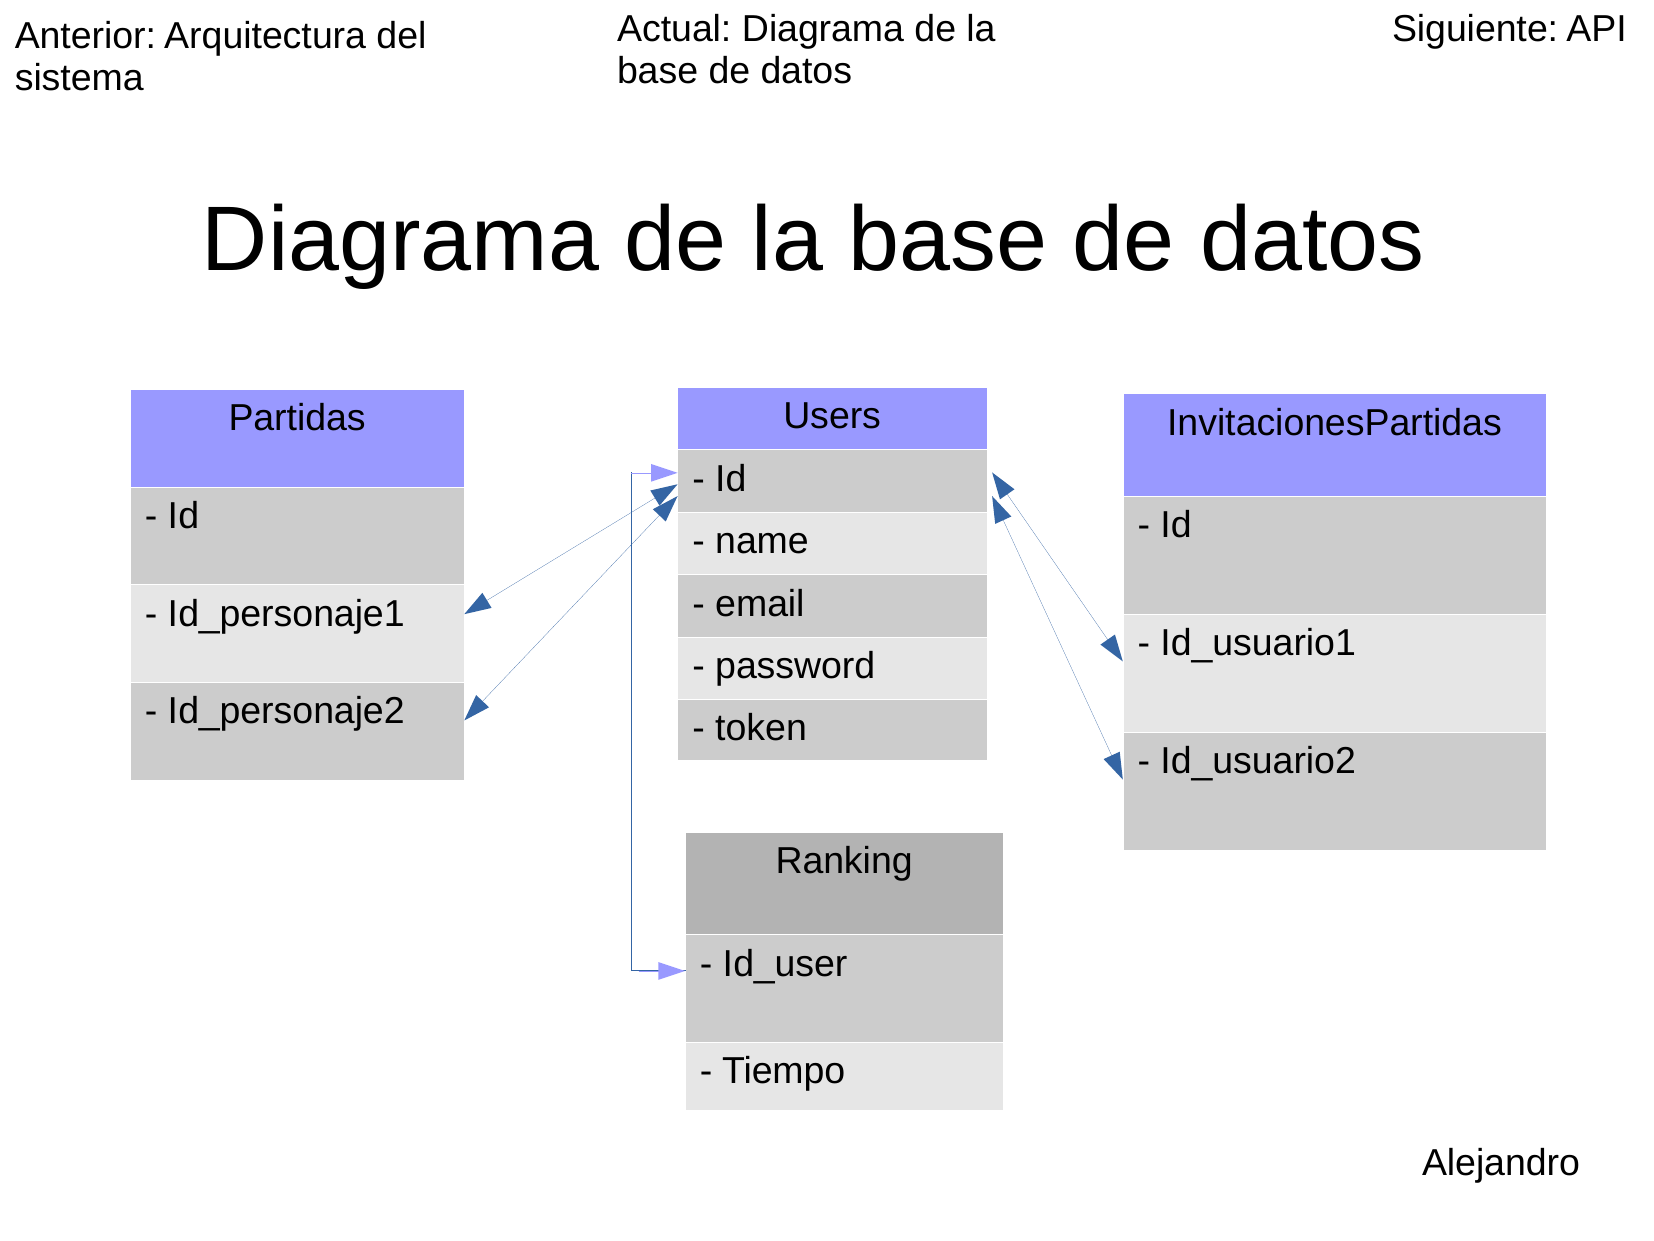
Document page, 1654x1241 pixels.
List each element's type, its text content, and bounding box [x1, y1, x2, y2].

table_cell - Tiempo [686, 1043, 1003, 1110]
table_cell - Id_usuario2 [1124, 733, 1546, 850]
text_box Actual: Diagrama de la base de datos [602, 0, 1063, 99]
table_header InvitacionesPartidas [1124, 394, 1546, 496]
table_cell - email [678, 575, 987, 637]
text_box Anterior: Arquitectura del sistema [0, 6, 461, 106]
table_cell - Id [678, 450, 987, 512]
table_cell - Id [1124, 497, 1546, 614]
table_cell - Id_personaje2 [131, 683, 464, 780]
table_cell - Id_usuario1 [1124, 615, 1546, 732]
text_box Alejandro [1346, 1133, 1595, 1191]
table_header Partidas [131, 390, 464, 487]
table_header Users [678, 388, 987, 449]
title Diagrama de la base de datos [82, 135, 1571, 343]
table_cell - Id [131, 488, 464, 584]
table_header Ranking [686, 833, 1003, 934]
table_cell - token [678, 700, 987, 760]
text_box Siguiente: API [1145, 0, 1642, 89]
table_cell - name [678, 513, 987, 574]
table_cell - Id_user [686, 935, 1003, 1042]
table_cell - password [678, 638, 987, 699]
table_cell - Id_personaje1 [131, 585, 464, 682]
